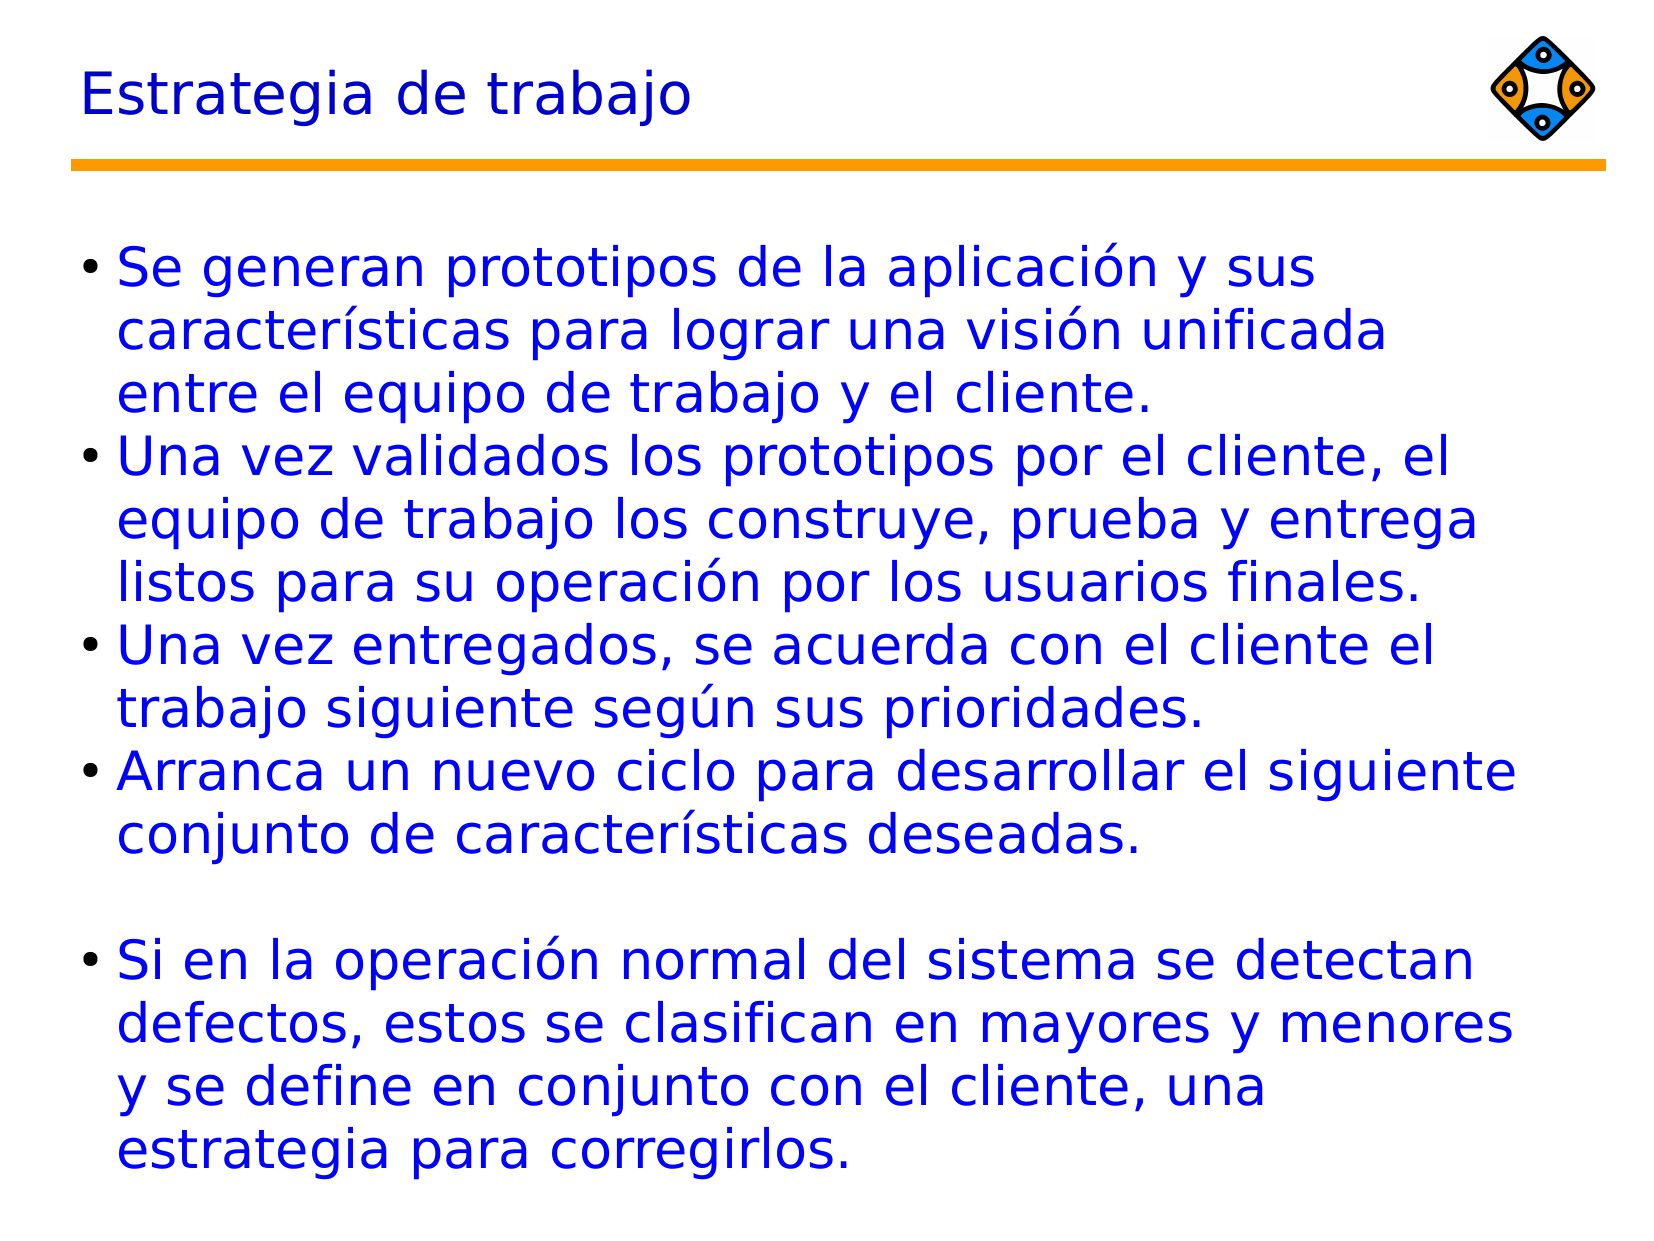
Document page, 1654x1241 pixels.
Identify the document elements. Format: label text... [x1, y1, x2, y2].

text_box Se generan prototipos de la aplicación y sus características para lograr una visión unificada entre el equipo de trabajo y el cliente. Una vez validados los prototipos por el cliente, el equipo de trabajo los construye, prueba y entrega listos para su operación por los usuarios finales. Una vez entregados, se acuerda con el cliente el trabajo siguiente según sus prioridades. Arranca un nuevo ciclo para desarrollar el siguiente conjunto de características deseadas. Si en la operación normal del sistema se detectan defectos, estos se clasifican en mayores y menores y se define en conjunto con el cliente, una estrategia para corregirlos. [66, 228, 1548, 1189]
picture [1488, 35, 1597, 142]
text_box Estrategia de trabajo [64, 53, 1453, 142]
